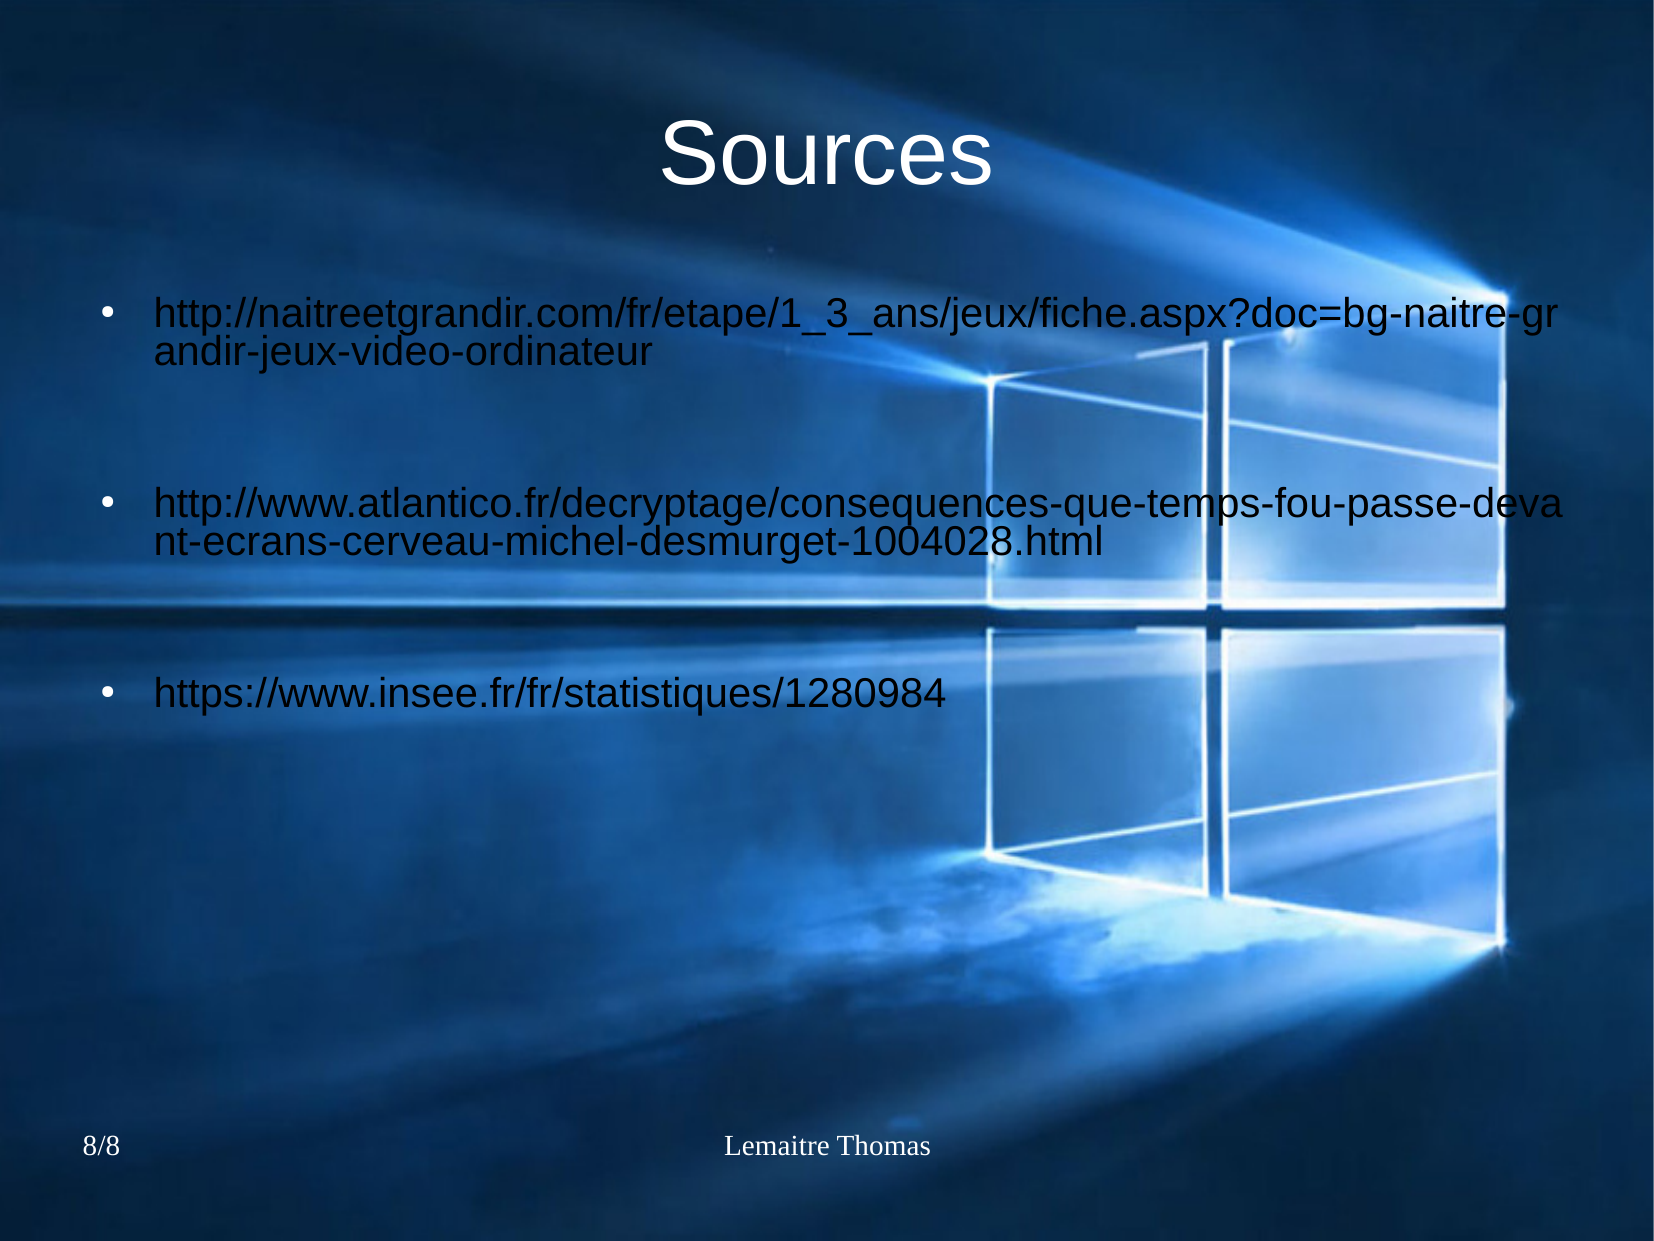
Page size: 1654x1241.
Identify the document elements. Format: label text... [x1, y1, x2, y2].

picture [0, 0, 1654, 1241]
list http://naitreetgrandir.com/fr/etape/1_3_ans/jeux/fiche.aspx?doc=bg-naitre-grandir-jeux-video-ordinateur http://www.atlantico.fr/decryptage/consequences-que-temps-fou-passe-devant-ecrans-cerveau-michel-desmurget-1004028.html https://www.insee.fr/fr/statistiques/1280984 [82, 290, 1571, 1010]
title Sources [82, 49, 1571, 257]
